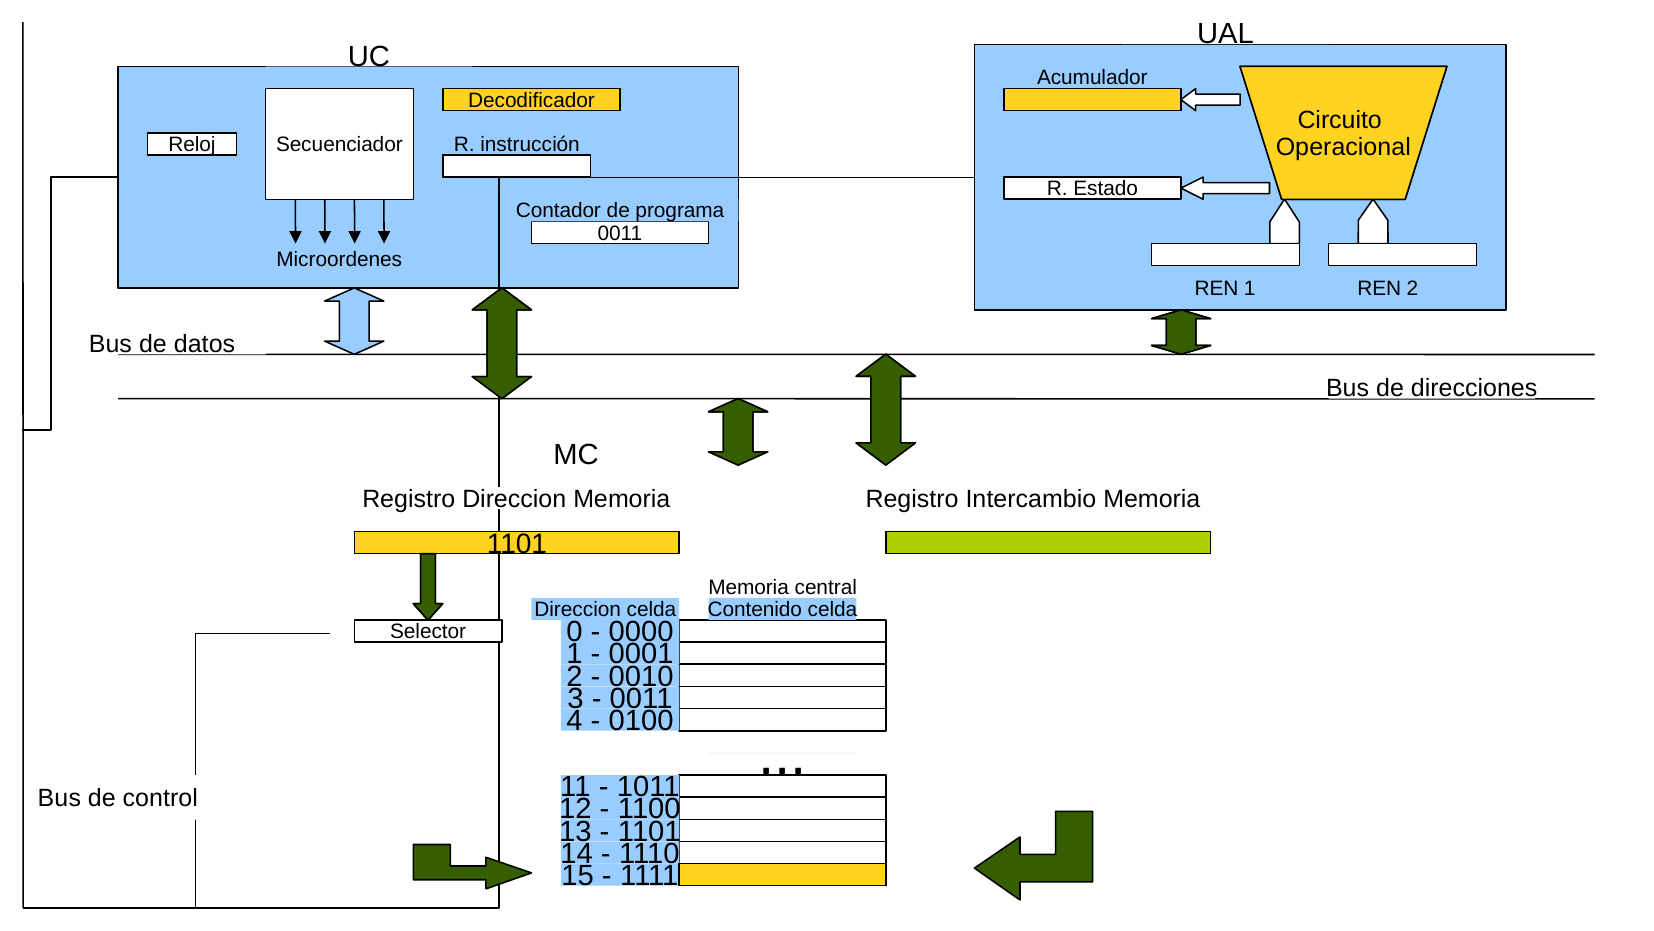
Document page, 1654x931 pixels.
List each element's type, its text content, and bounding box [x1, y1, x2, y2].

text_box 1101 [354, 531, 680, 554]
text_box Selector [354, 620, 503, 643]
text_box Decodificador [442, 88, 621, 111]
text_box Direccion celda [531, 597, 680, 620]
text_box Registro Direccion Memoria [354, 487, 680, 510]
text_box [413, 844, 532, 889]
text_box Reloj [147, 132, 237, 155]
text_box 12 - 1100 [560, 797, 680, 819]
text_box Bus de datos [59, 332, 266, 355]
text_box 0 - 0000 [560, 620, 680, 642]
text_box 14 - 1110 [560, 841, 680, 863]
text_box Bus de control [29, 775, 207, 820]
text_box [118, 66, 739, 399]
text_box [413, 553, 443, 621]
text_box UAL [1122, 22, 1329, 45]
text_box Contenido celda [708, 597, 857, 620]
text_box Bus de direcciones [1328, 376, 1536, 399]
text_box MC [502, 442, 650, 466]
text_box Memoria central [679, 575, 886, 598]
text_box 11 - 1011 [560, 775, 680, 797]
text_box Contador de programa [502, 199, 739, 222]
text_box 15 - 1111 [560, 863, 679, 886]
text_box [885, 531, 1211, 554]
text_box 0011 [531, 222, 709, 244]
text_box [679, 775, 886, 886]
text_box 2 - 0010 [560, 664, 680, 686]
text_box [974, 811, 1093, 901]
text_box R. instrucción [442, 132, 591, 155]
text_box [974, 44, 1507, 355]
text_box 13 - 1101 [560, 819, 680, 841]
text_box [680, 620, 886, 731]
text_box Secuenciador [265, 88, 414, 200]
text_box Microordenes [265, 248, 414, 271]
text_box Acumulador [1003, 66, 1181, 88]
text_box Registro Intercambio Memoria [856, 487, 1211, 510]
text_box 1 - 0001 [560, 642, 680, 664]
text_box 3 - 0011 [560, 686, 680, 708]
text_box Circuito Operacional [1240, 66, 1447, 200]
text_box UC [265, 44, 473, 67]
text_box 4 - 0100 [560, 708, 680, 731]
text_box R. Estado [1003, 177, 1181, 200]
text_box [708, 398, 768, 466]
text_box [856, 354, 916, 466]
